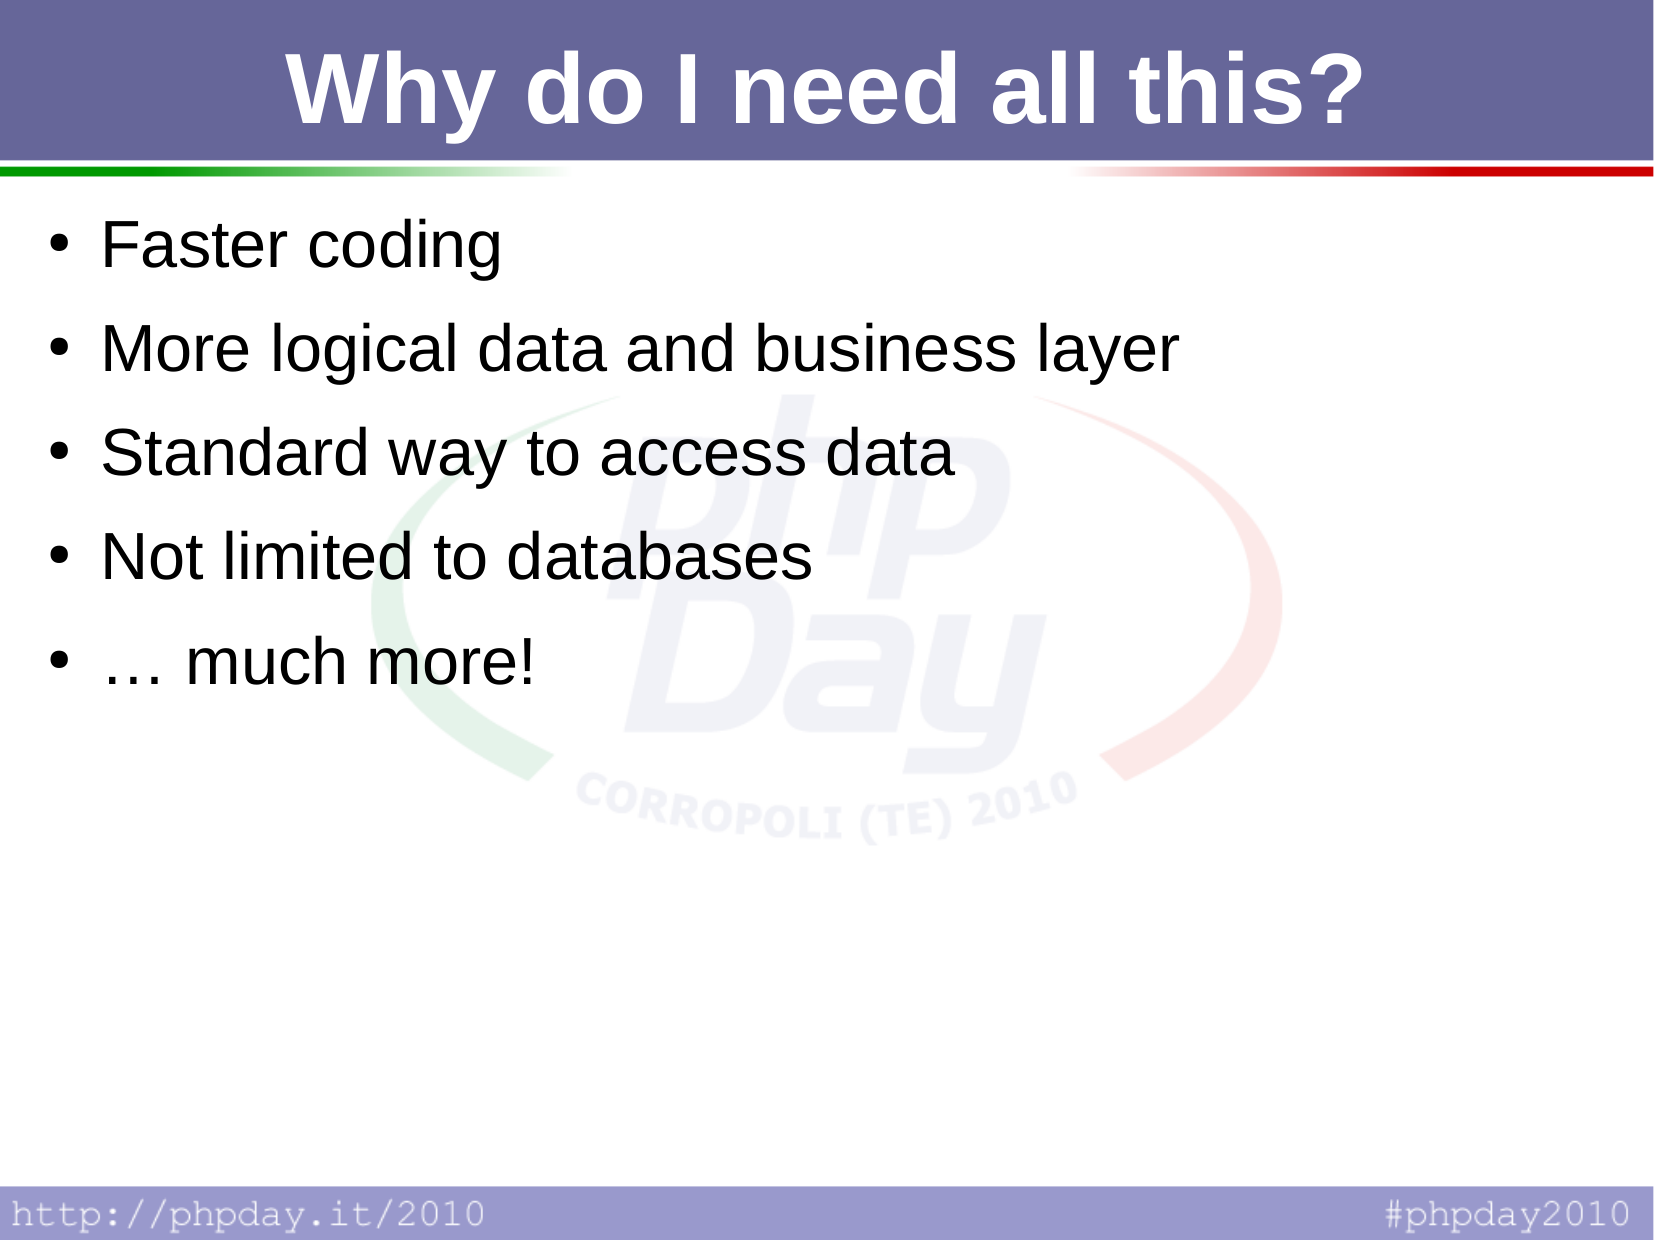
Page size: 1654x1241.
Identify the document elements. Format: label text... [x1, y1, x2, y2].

list Faster coding More logical data and business layer Standard way to access data Not limited to databases … much more! [29, 206, 1625, 1094]
title Why do I need all this? [29, 7, 1625, 170]
picture [0, 0, 1654, 1240]
